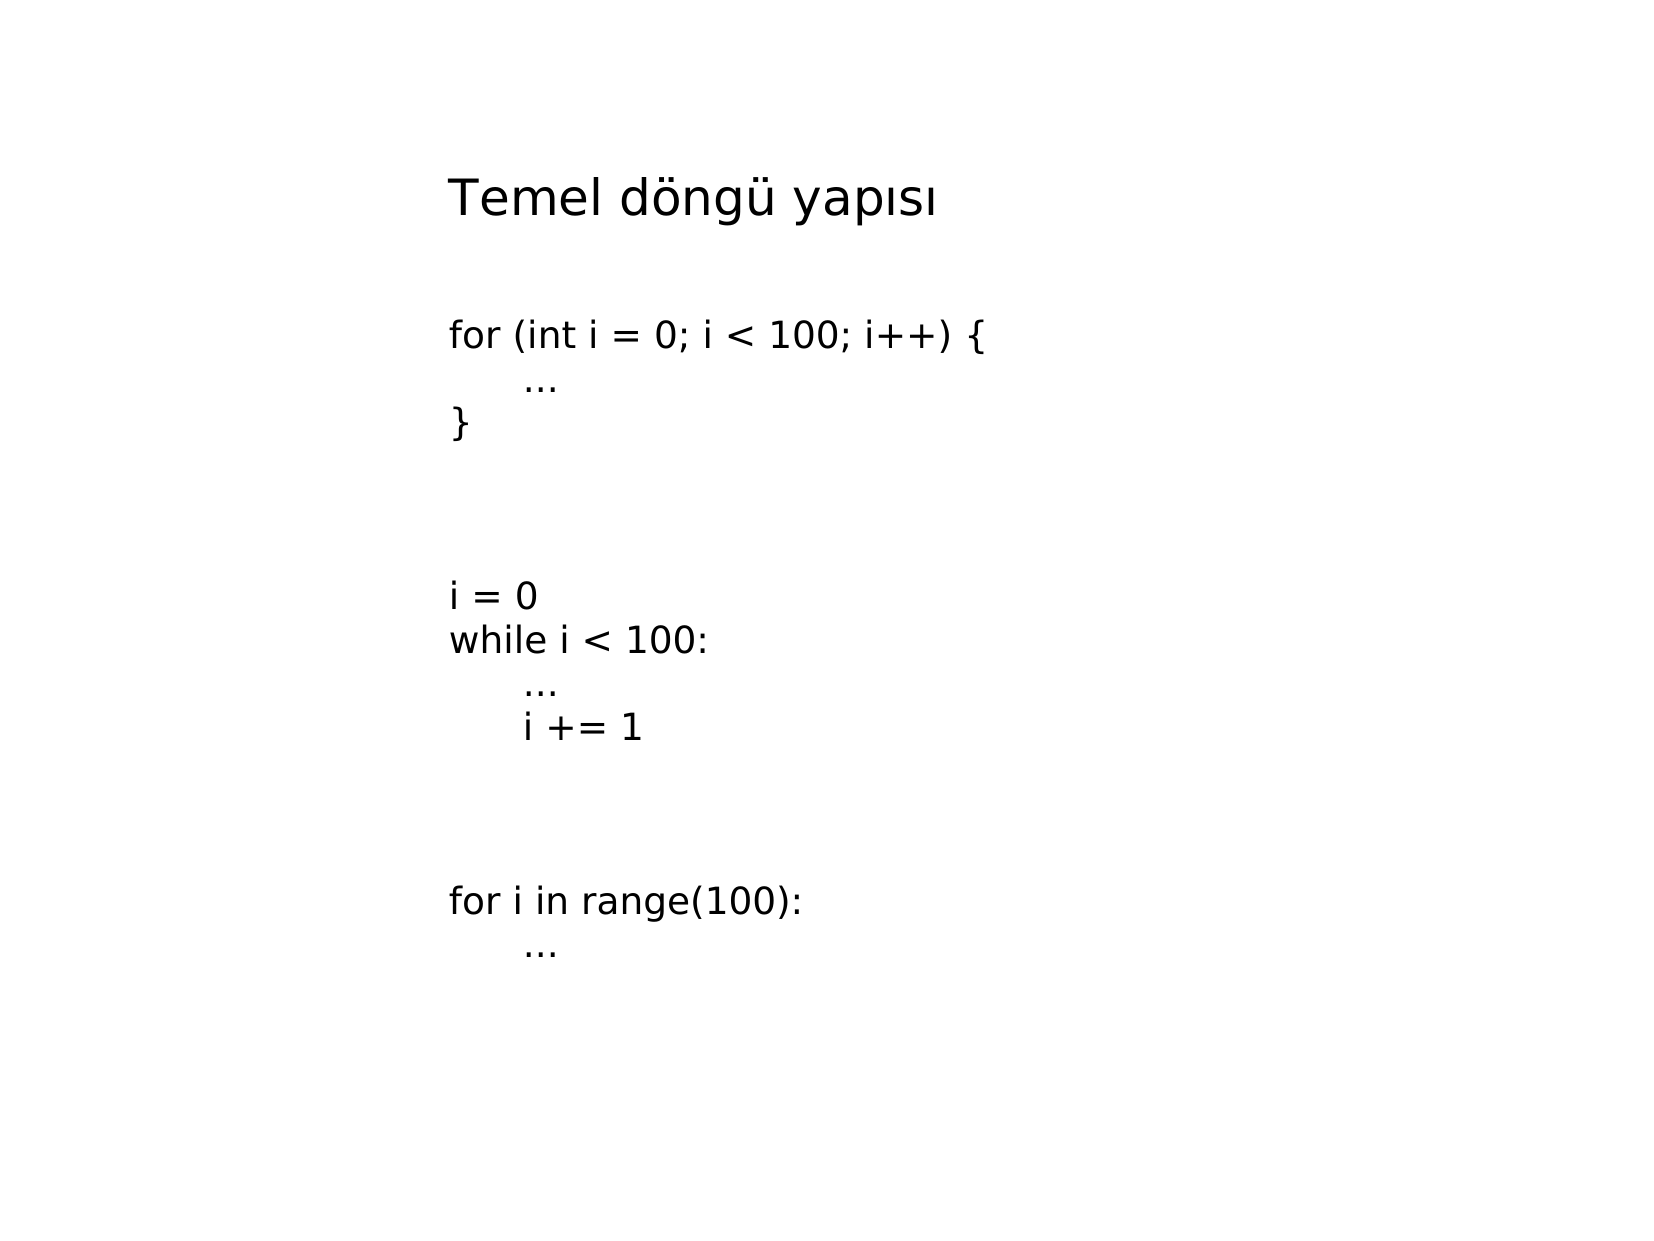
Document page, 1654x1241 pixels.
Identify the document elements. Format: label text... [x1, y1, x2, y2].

text_box Temel döngü yapısı for (int i = 0; i < 100; i++) { ... } i = 0 while i < 100: ... i += 1 for i in range(100): ... [434, 161, 1004, 1018]
